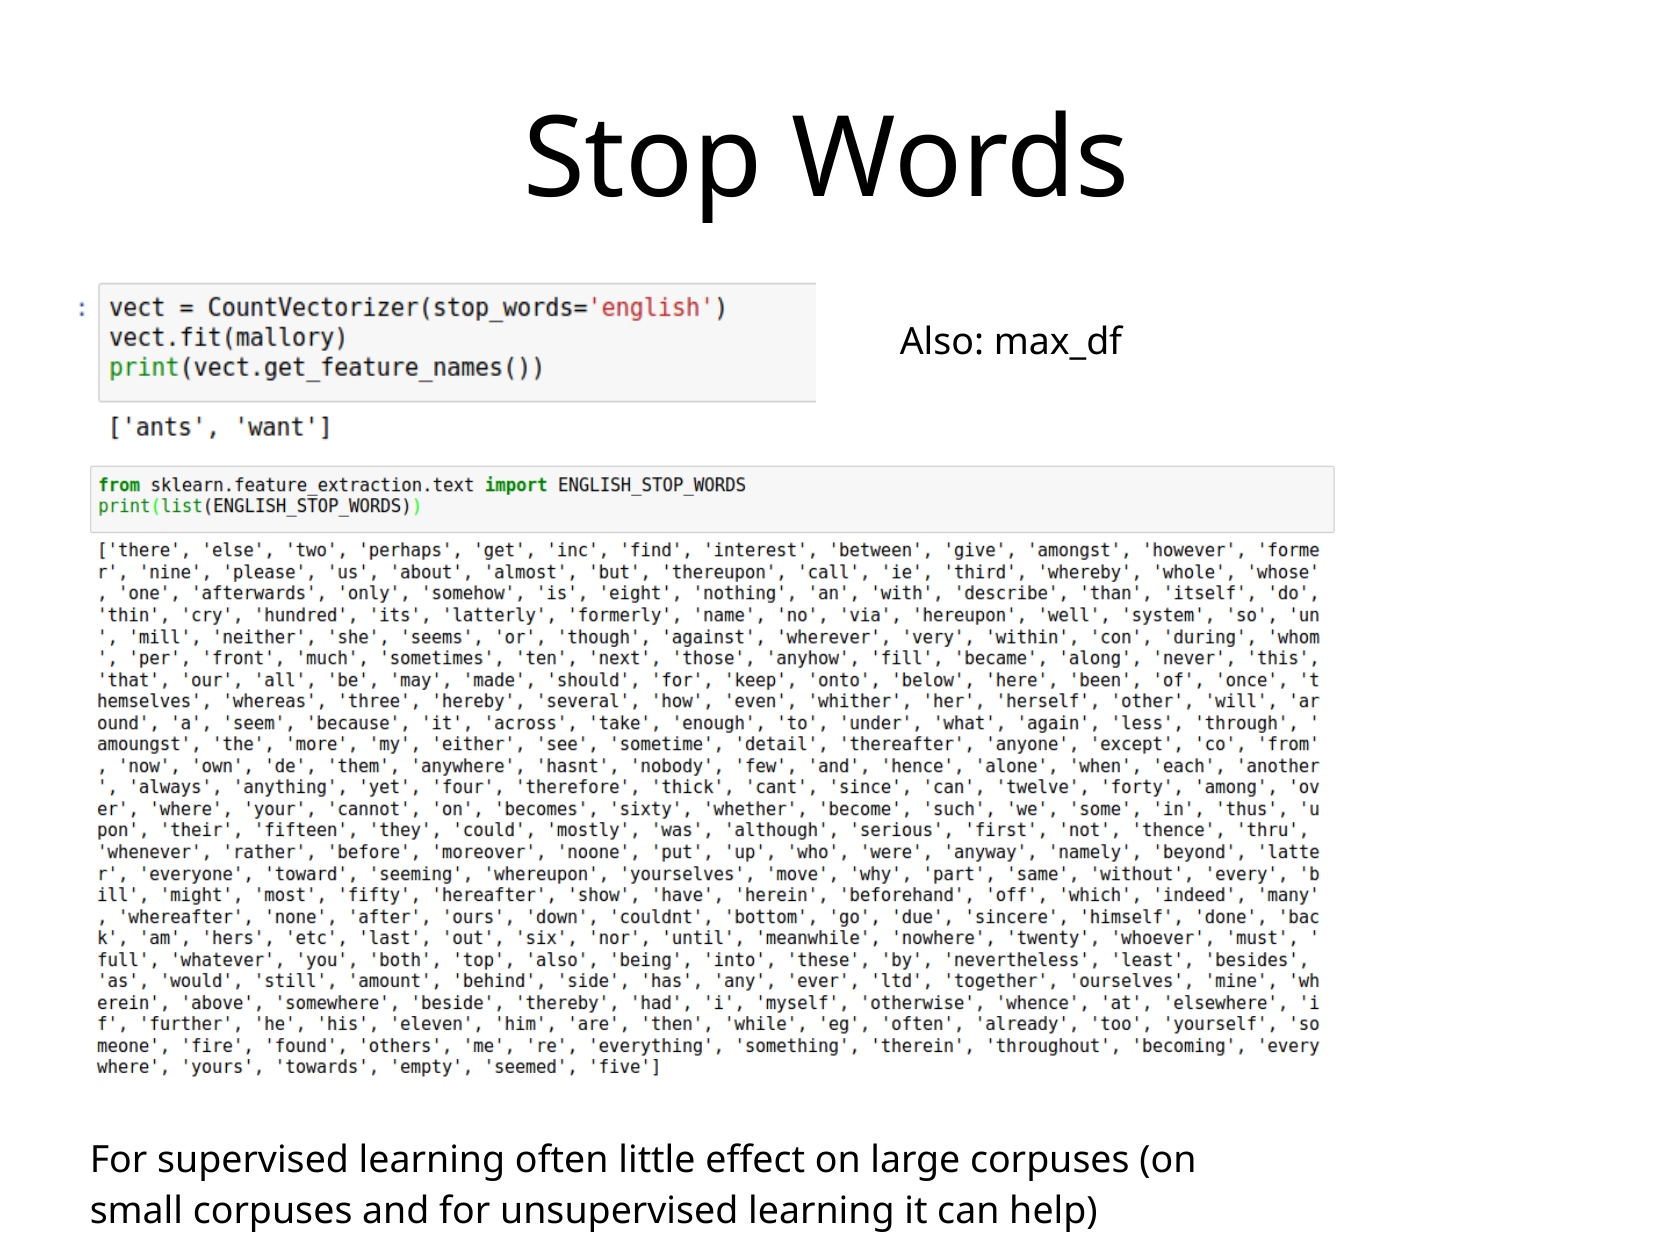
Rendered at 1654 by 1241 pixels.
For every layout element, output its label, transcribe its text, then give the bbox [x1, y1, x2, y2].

picture [75, 269, 816, 450]
picture [82, 460, 1358, 1081]
text_box Also: max_df [885, 307, 1591, 361]
text_box For supervised learning often little effect on large corpuses (on small corpuses and for unsupervised learning it can help) [75, 1125, 1306, 1216]
title Stop Words [82, 49, 1571, 257]
